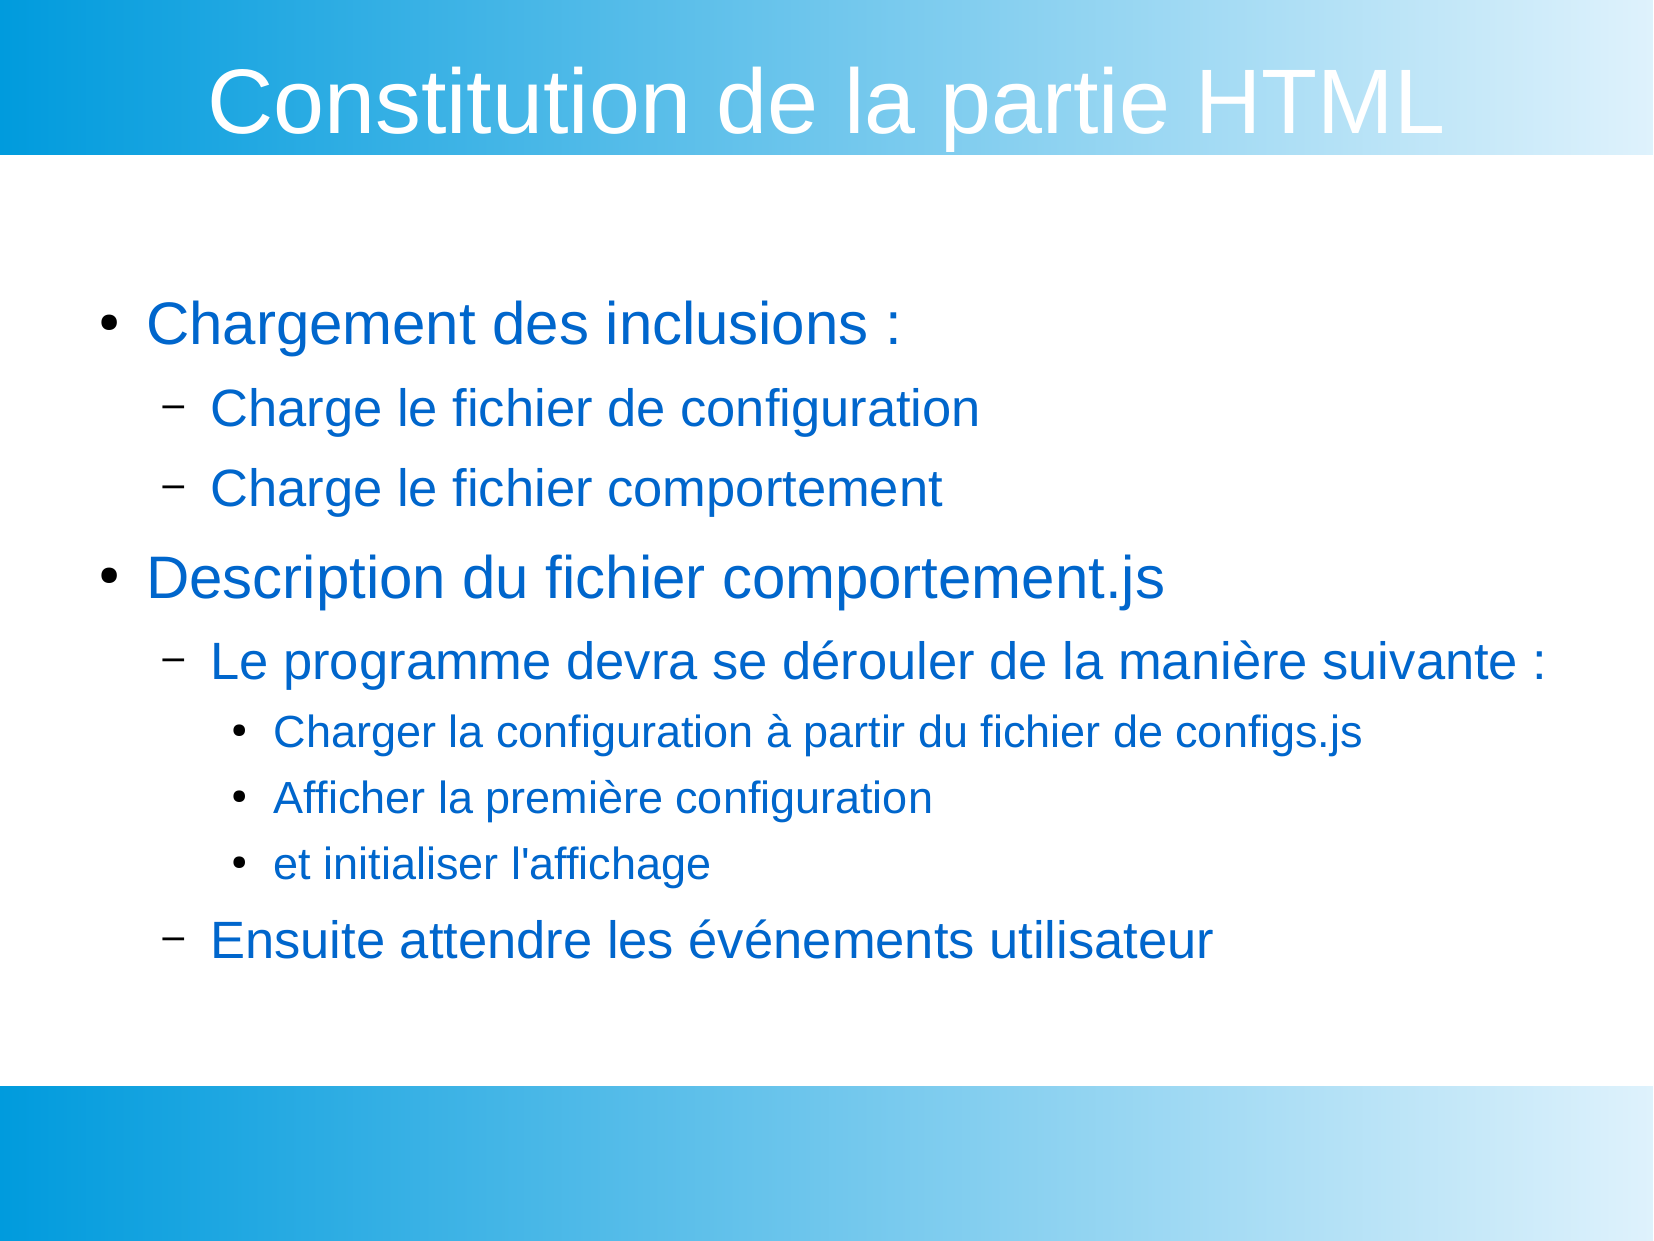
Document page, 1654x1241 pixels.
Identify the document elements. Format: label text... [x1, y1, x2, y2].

list Chargement des inclusions : Charge le fichier de configuration Charge le fichier comportement Description du fichier comportement.js Le programme devra se dérouler de la manière suivante : Charger la configuration à partir du fichier de configs.js Afficher la première configuration et initialiser l'affichage Ensuite attendre les événements utilisateur [82, 290, 1571, 1010]
title Constitution de la partie HTML [82, 49, 1571, 155]
